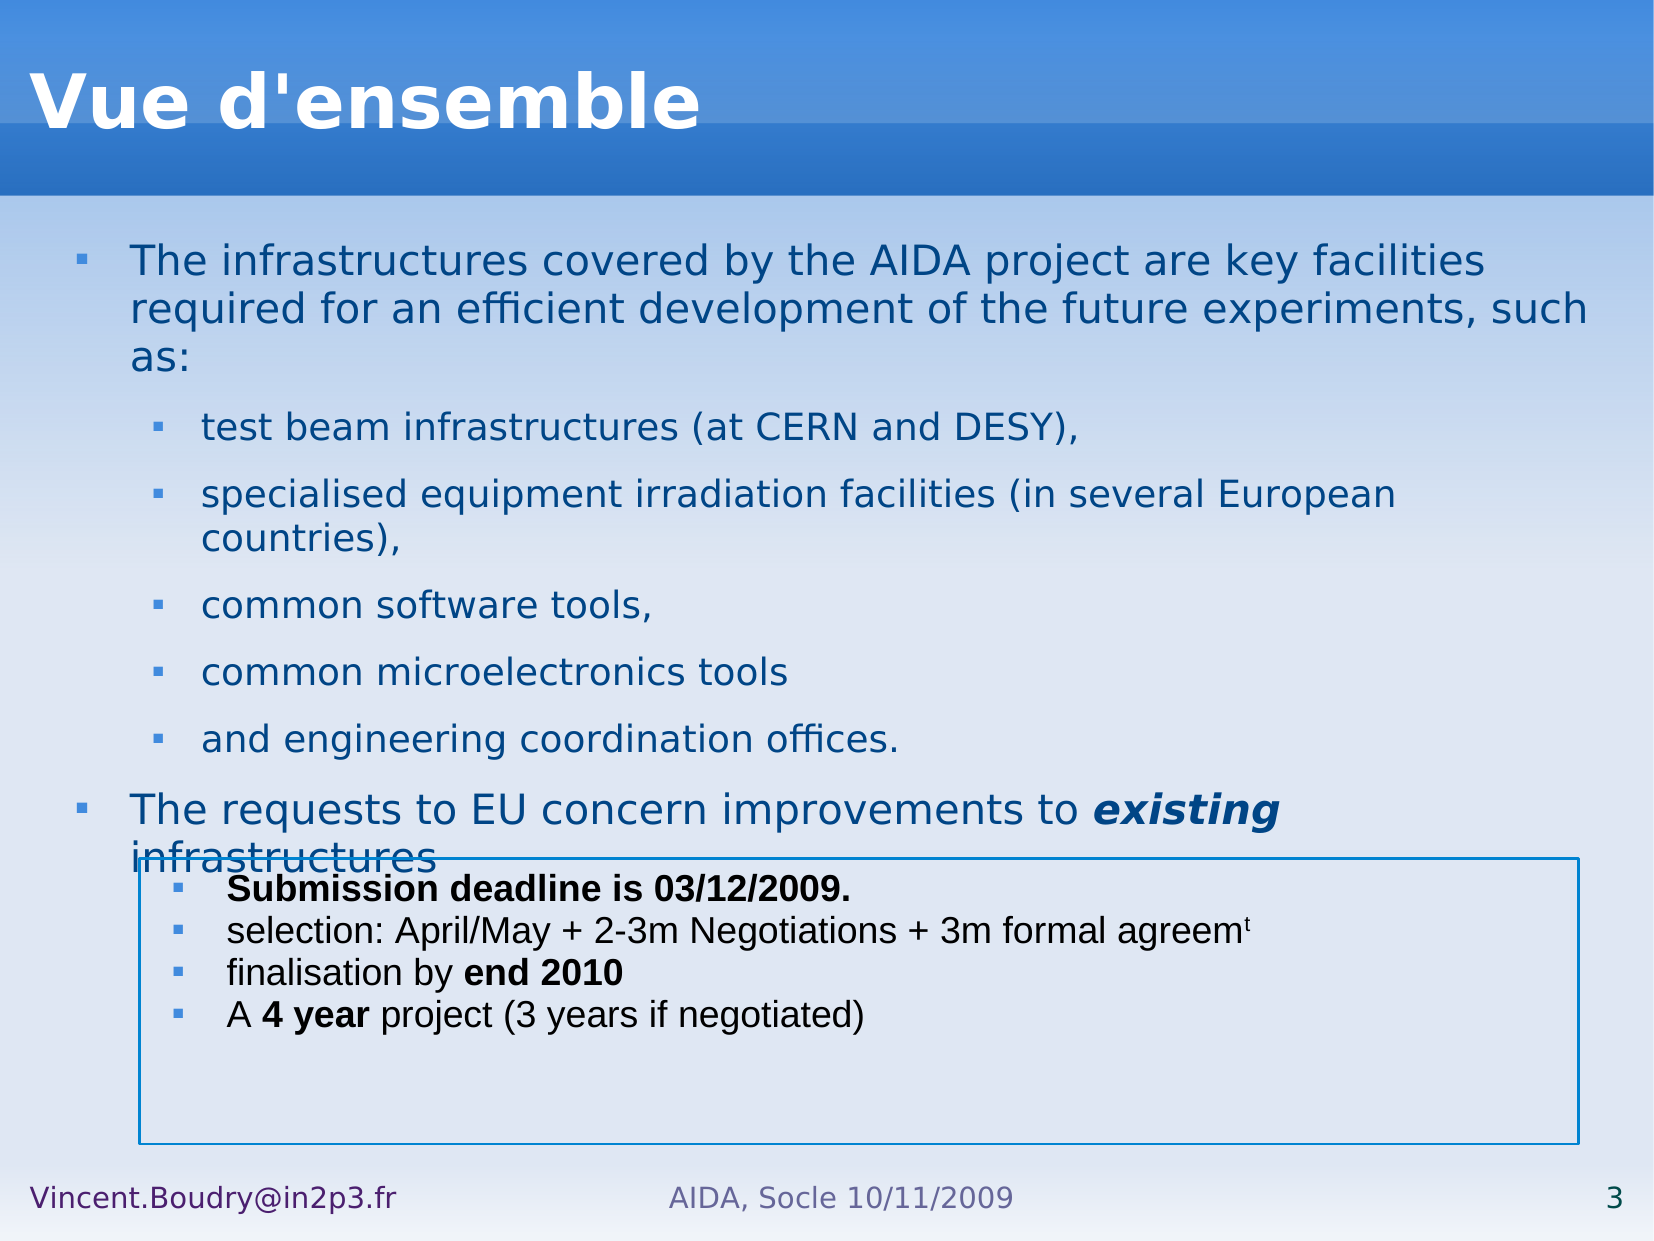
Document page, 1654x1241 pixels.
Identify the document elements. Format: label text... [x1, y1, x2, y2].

list The infrastructures covered by the AIDA project are key facilities required for an efficient development of the future experiments, such as: test beam infrastructures (at CERN and DESY), specialised equipment irradiation facilities (in several European countries), common software tools, common microelectronics tools and engineering coordination offices. The requests to EU concern improvements to existing infrastructures [59, 236, 1595, 1152]
text_box Submission deadline is 03/12/2009. selection: April/May + 2-3m Negotiations + 3m formal agreemt finalisation by end 2010 A 4 year project (3 years if negotiated) [139, 858, 1579, 1145]
title Vue d'ensemble [29, 0, 1654, 207]
picture [0, 0, 1654, 1241]
